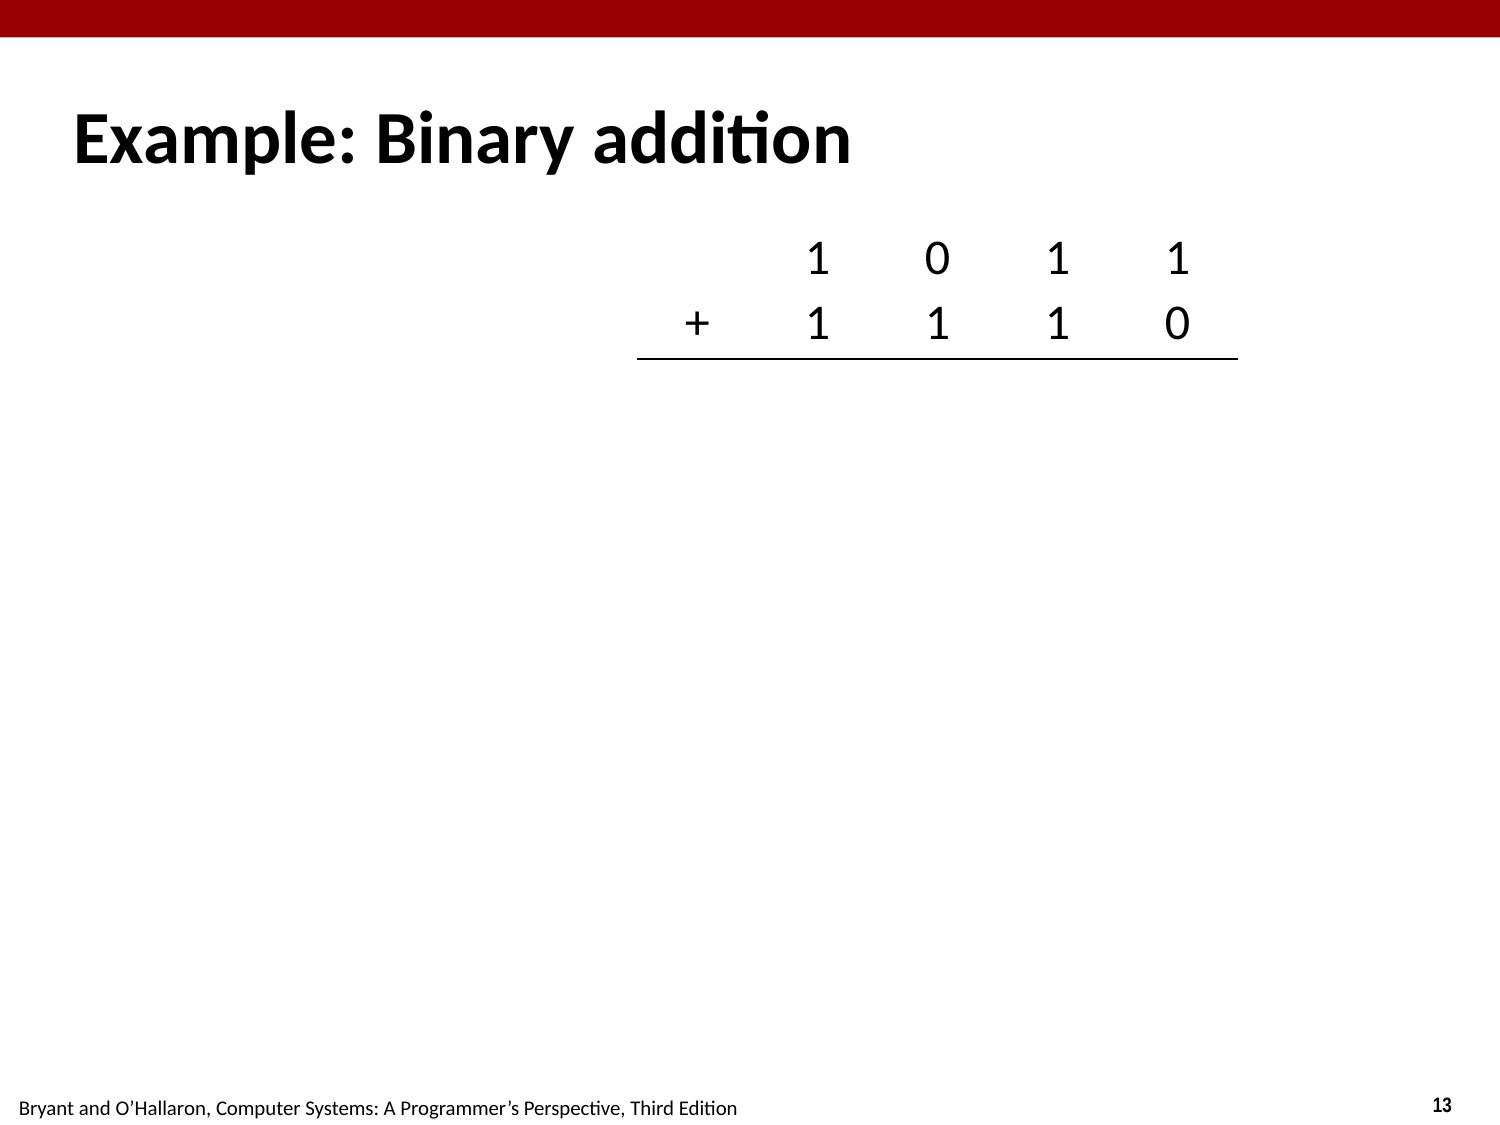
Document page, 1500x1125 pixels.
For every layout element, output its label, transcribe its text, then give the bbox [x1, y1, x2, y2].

table_header [638, 230, 757, 293]
table_header 0 [878, 230, 997, 293]
table_cell 1 [878, 295, 997, 358]
table_header 1 [1118, 230, 1237, 293]
table_cell [758, 360, 877, 419]
table_cell [638, 360, 757, 419]
table_cell 1 [758, 295, 877, 358]
table_cell 0 [1118, 295, 1237, 358]
table_header 1 [998, 230, 1117, 293]
table_cell [878, 360, 997, 419]
table_cell [998, 360, 1117, 419]
table_header 1 [758, 230, 877, 293]
table_cell [1118, 360, 1237, 419]
title Example: Binary addition [58, 71, 1304, 197]
list [65, 223, 1361, 1040]
table_cell + [638, 295, 757, 358]
table_cell 1 [998, 295, 1117, 358]
